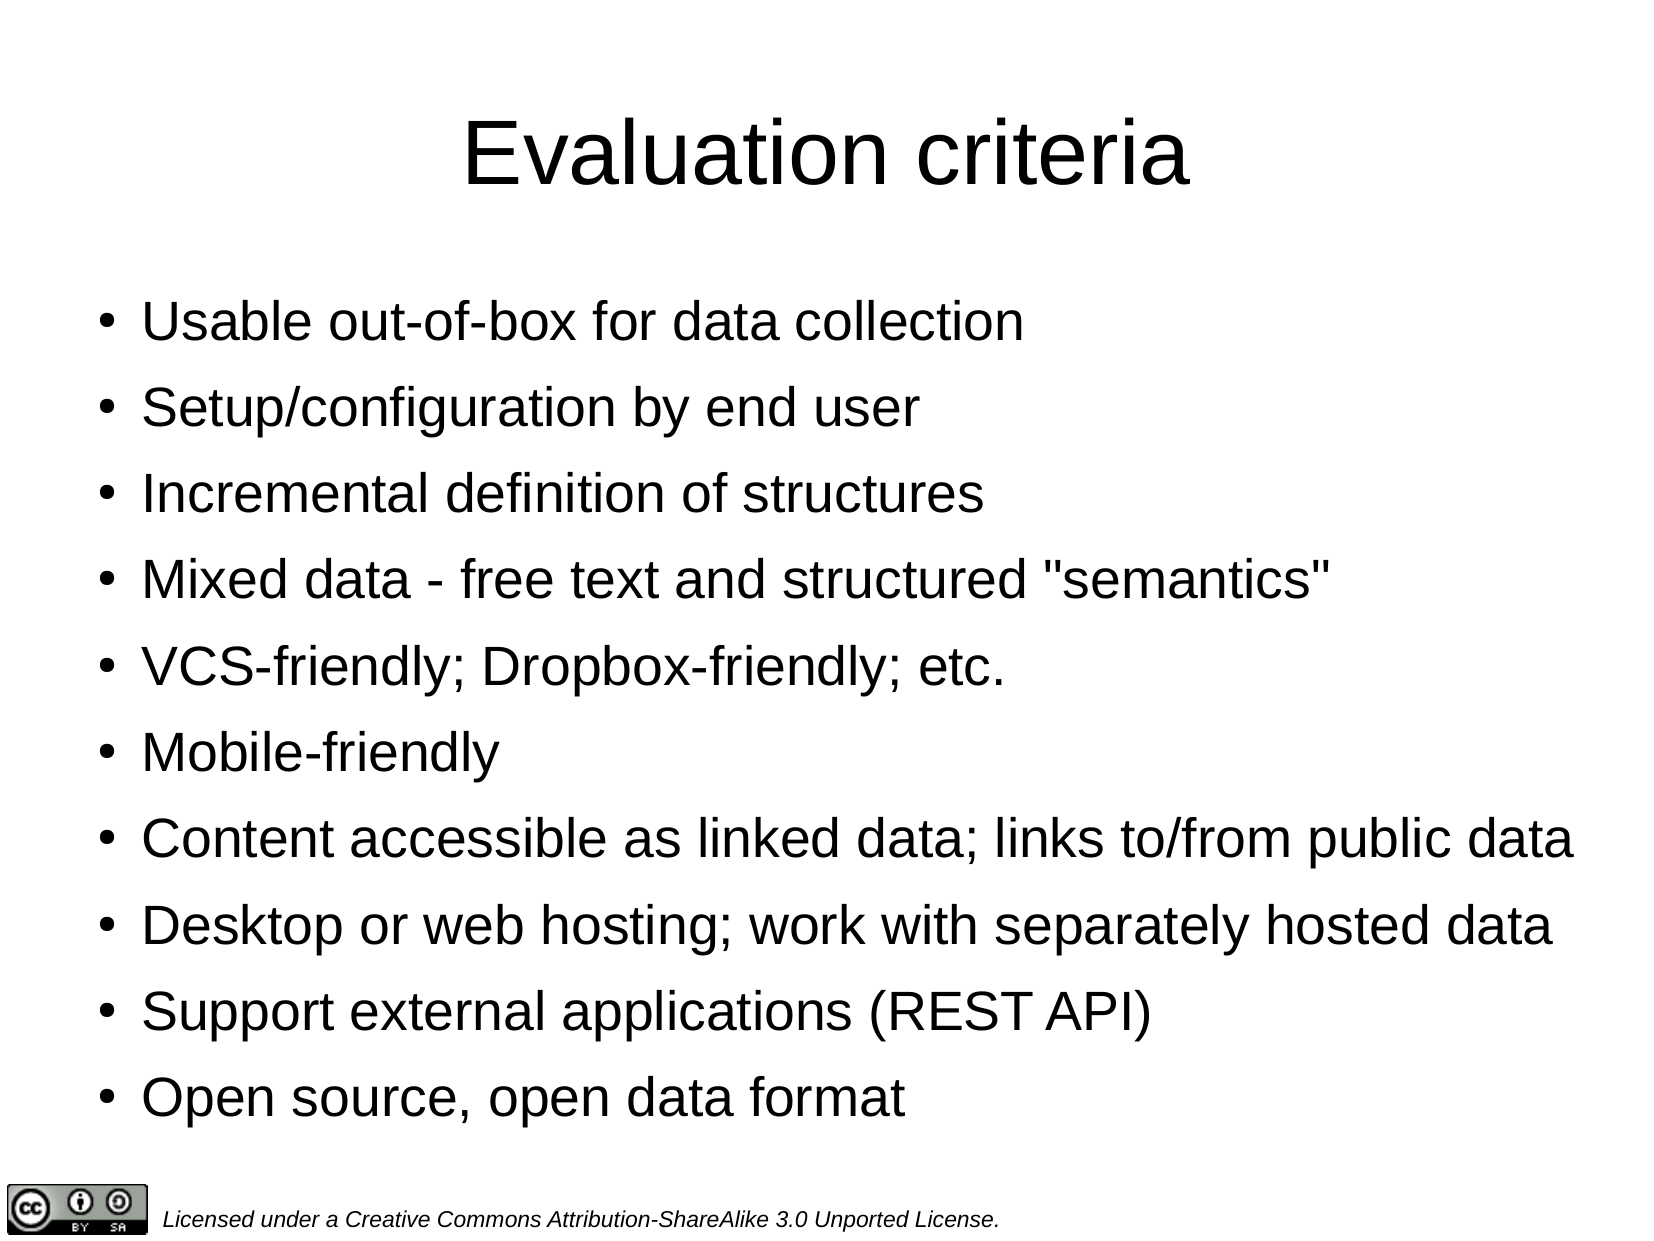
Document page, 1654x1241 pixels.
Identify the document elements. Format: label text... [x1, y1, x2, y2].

picture [7, 1184, 148, 1235]
title Evaluation criteria [82, 49, 1571, 257]
list Usable out-of-box for data collection Setup/configuration by end user Incremental definition of structures Mixed data - free text and structured "semantics" VCS-friendly; Dropbox-friendly; etc. Mobile-friendly Content accessible as linked data; links to/from public data Desktop or web hosting; work with separately hosted data Support external applications (REST API) Open source, open data format [82, 290, 1595, 1146]
